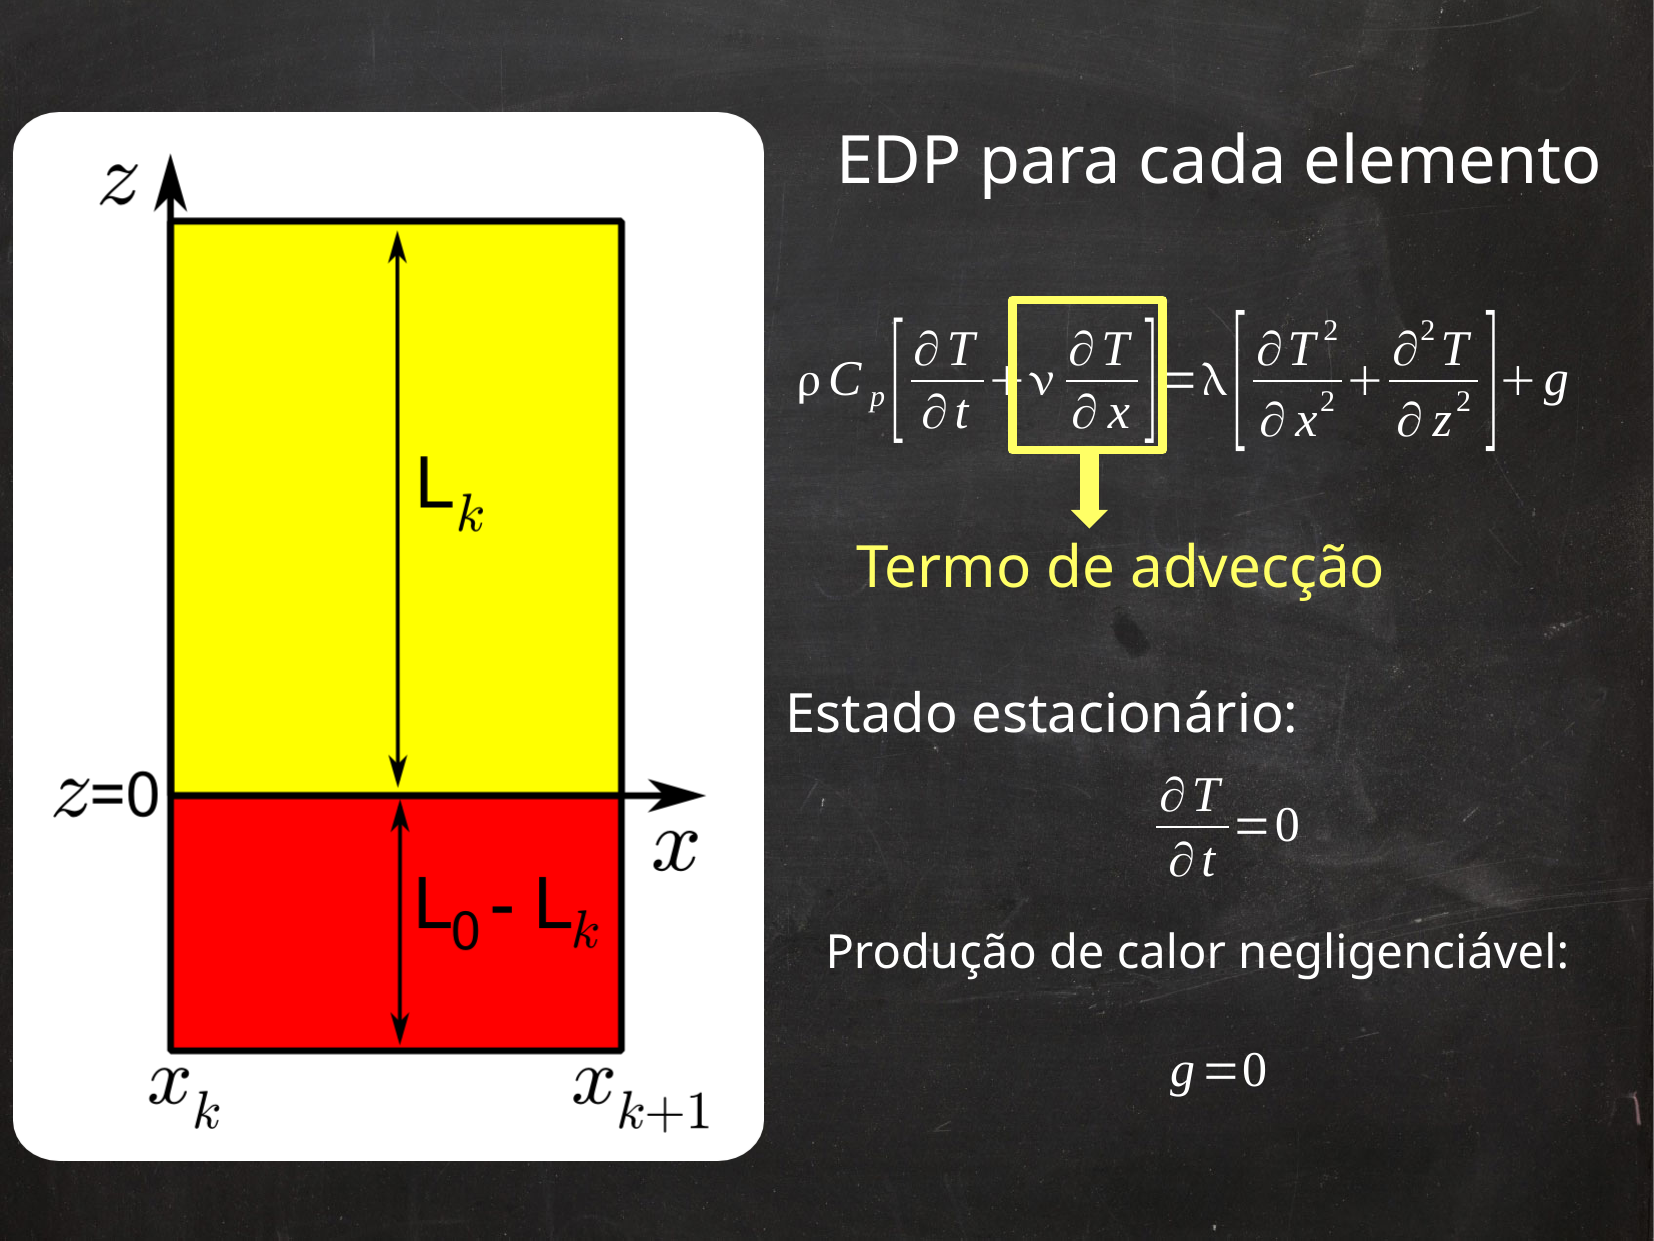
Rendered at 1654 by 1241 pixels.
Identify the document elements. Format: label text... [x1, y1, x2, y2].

chart [1017, 307, 1158, 446]
chart [1160, 1042, 1274, 1098]
picture [0, 0, 1654, 1241]
list Termo de advecção [704, 525, 1538, 638]
chart [1148, 768, 1306, 887]
list Estado estacionário: [625, 675, 1459, 788]
list EDP para cada elemento [802, 112, 1637, 226]
chart [1166, 307, 1575, 454]
list Produção de calor negligenciável: [781, 917, 1615, 1031]
chart [787, 307, 1009, 454]
text_box [1070, 454, 1109, 525]
